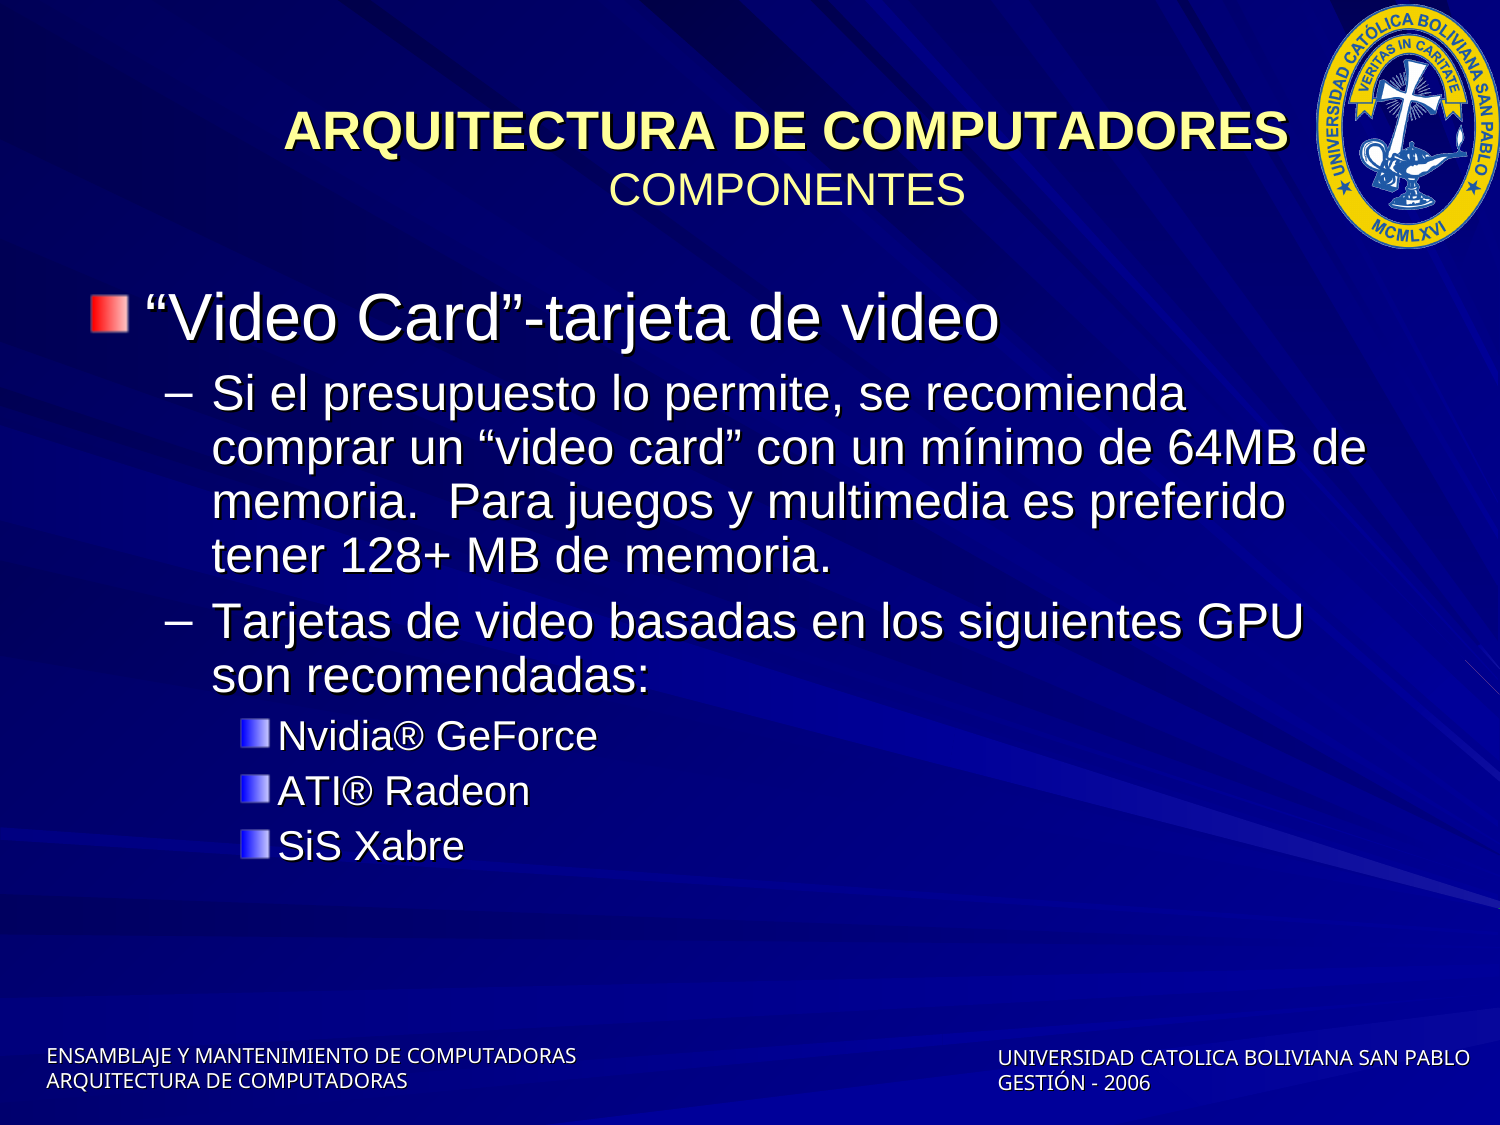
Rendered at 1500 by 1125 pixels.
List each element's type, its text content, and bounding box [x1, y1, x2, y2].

list “Video Card”-tarjeta de video Si el presupuesto lo permite, se recomienda comprar un “video card” con un mínimo de 64MB de memoria. Para juegos y multimedia es preferido tener 128+ MB de memoria. Tarjetas de video basadas en los siguientes GPU son recomendadas: Nvidia® GeForce ATI® Radeon SiS Xabre [74, 275, 1388, 1013]
text_box ARQUITECTURA DE COMPUTADORES COMPONENTES [112, 78, 1463, 232]
picture [1316, 4, 1500, 249]
